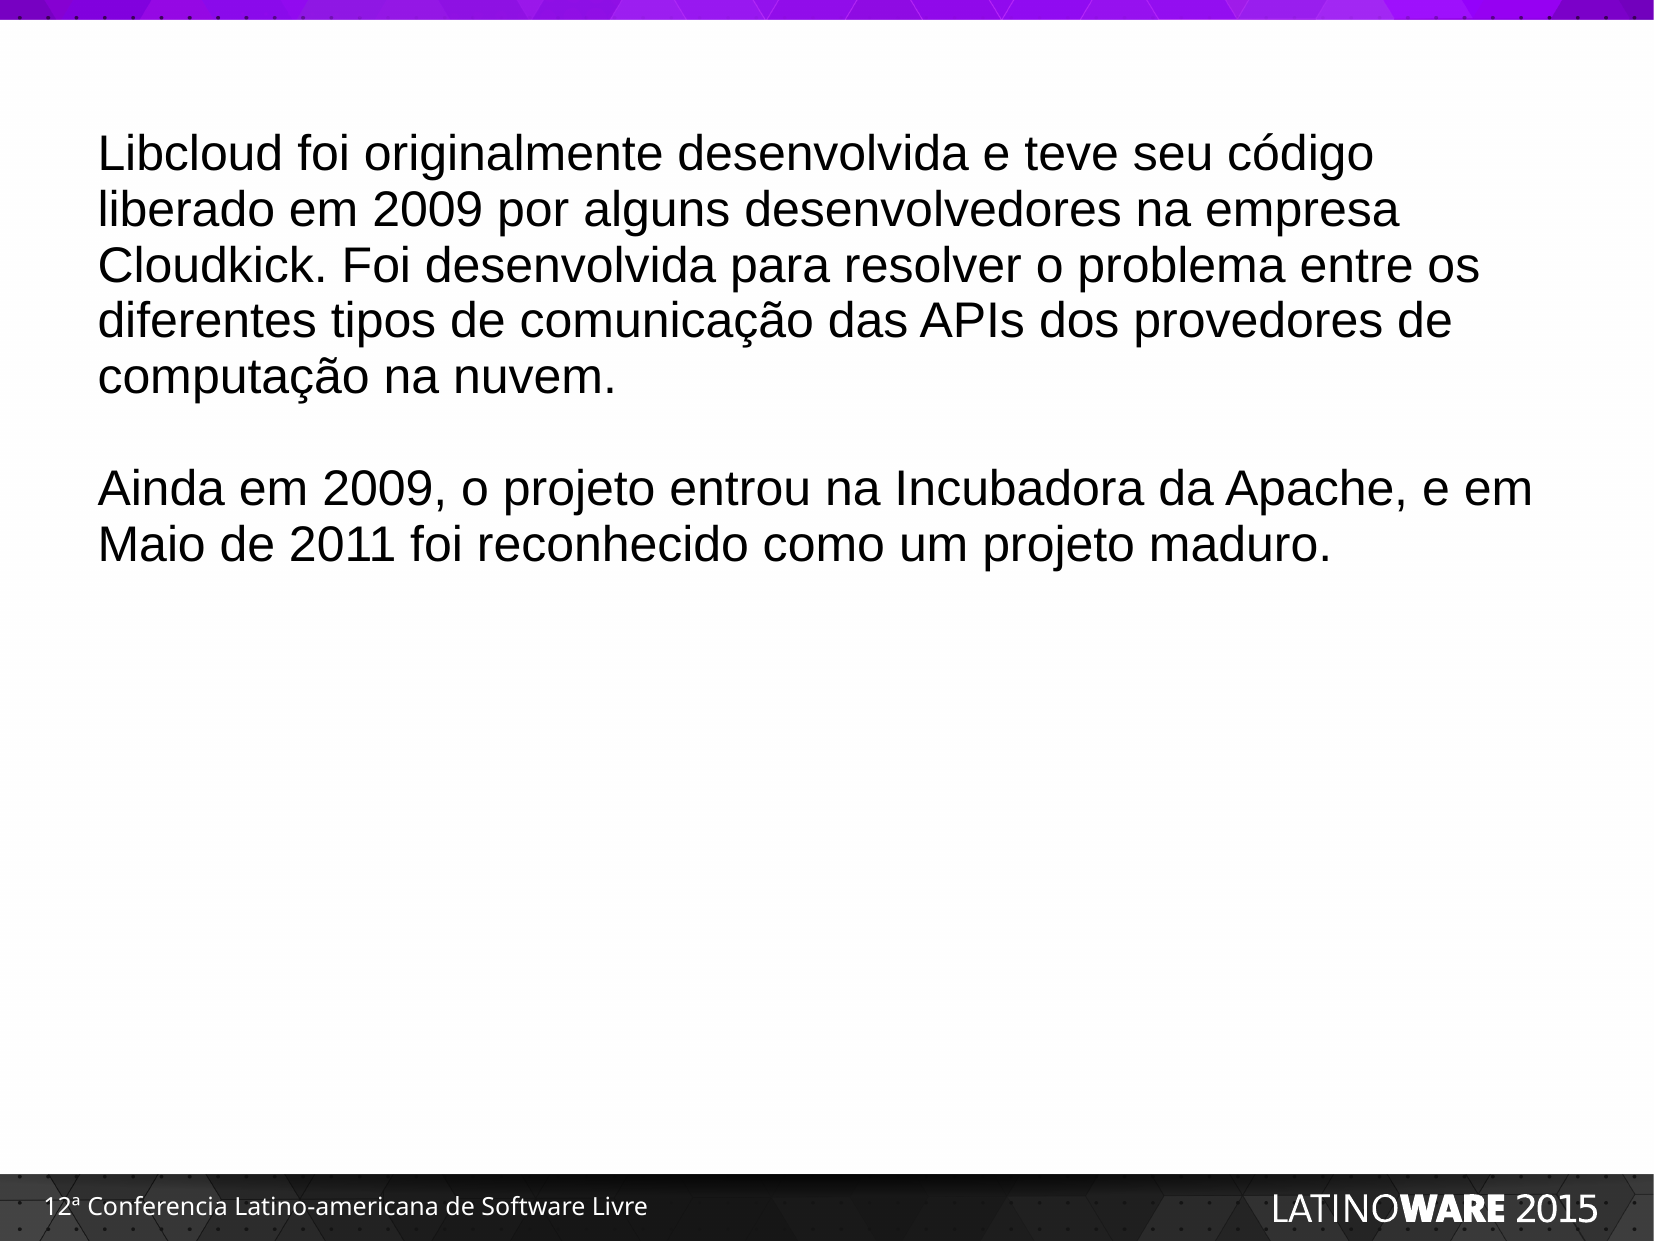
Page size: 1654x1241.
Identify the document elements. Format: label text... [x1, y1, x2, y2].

text_box 12ª Conferencia Latino-americana de Software Livre [28, 1181, 1127, 1239]
text_box Libcloud foi originalmente desenvolvida e teve seu código liberado em 2009 por alguns desenvolvedores na empresa Cloudkick. Foi desenvolvida para resolver o problema entre os diferentes tipos de comunicação das APIs dos provedores de computação na nuvem. Ainda em 2009, o projeto entrou na Incubadora da Apache, e em Maio de 2011 foi reconhecido como um projeto maduro. [82, 118, 1571, 1081]
picture [0, 0, 1654, 1241]
